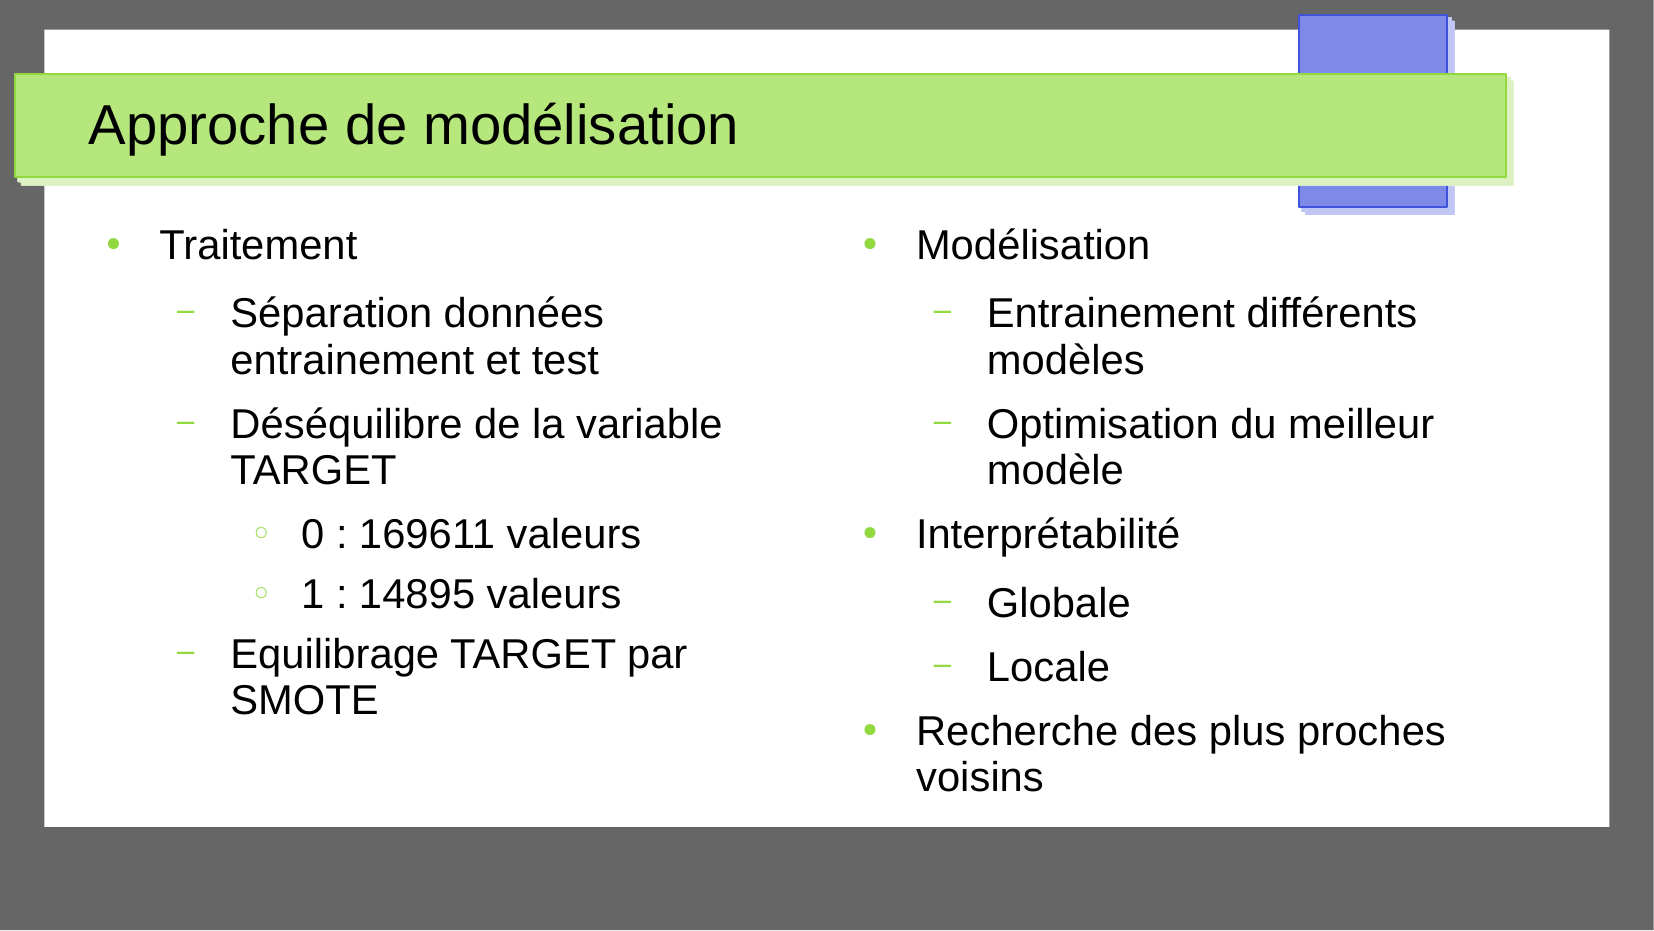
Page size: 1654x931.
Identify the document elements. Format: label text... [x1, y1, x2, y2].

title Approche de modélisation [88, 73, 1506, 178]
list Modélisation Entrainement différents modèles Optimisation du meilleur modèle Interprétabilité Globale Locale Recherche des plus proches voisins [845, 221, 1566, 813]
list Traitement Séparation données entrainement et test Déséquilibre de la variable TARGET 0 : 169611 valeurs 1 : 14895 valeurs Equilibrage TARGET par SMOTE [88, 221, 809, 813]
